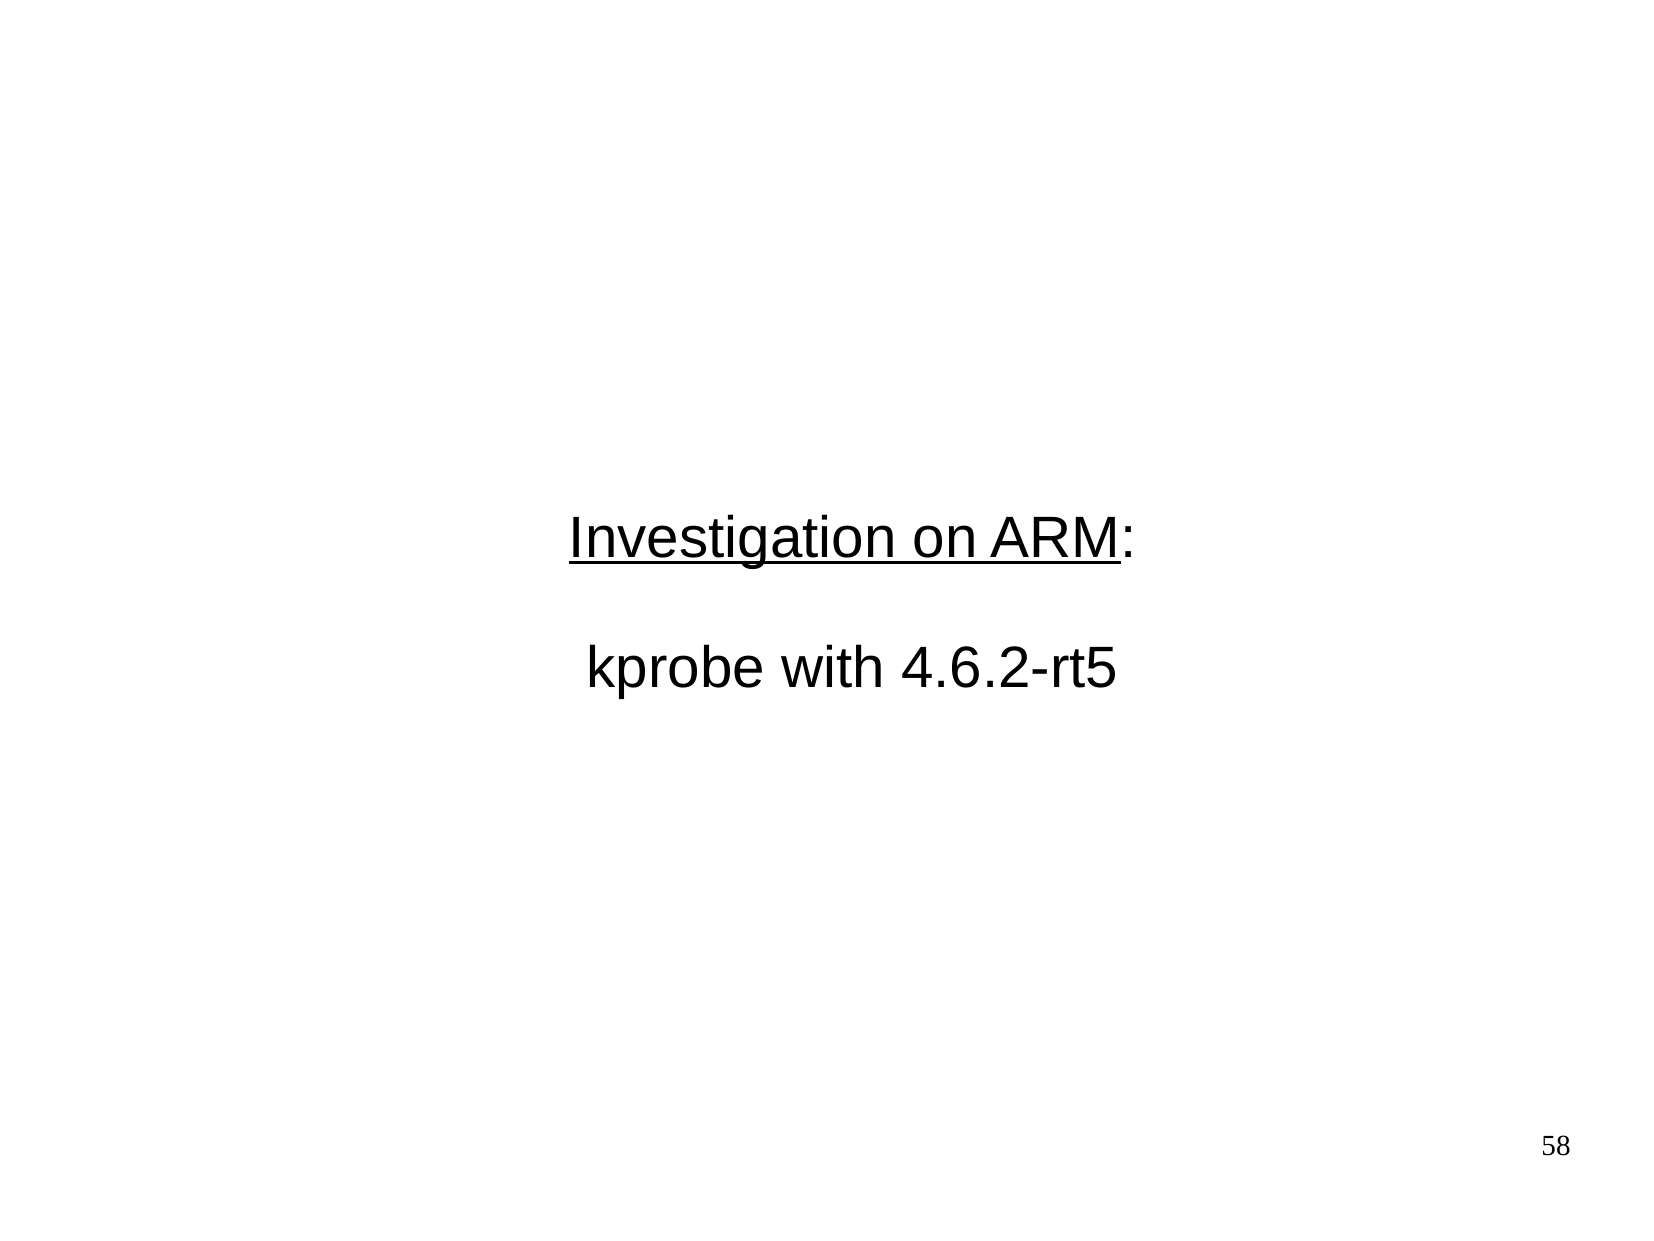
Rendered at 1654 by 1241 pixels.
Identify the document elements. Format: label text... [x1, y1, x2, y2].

title Investigation on ARM: kprobe with 4.6.2-rt5 [135, 49, 1571, 1156]
